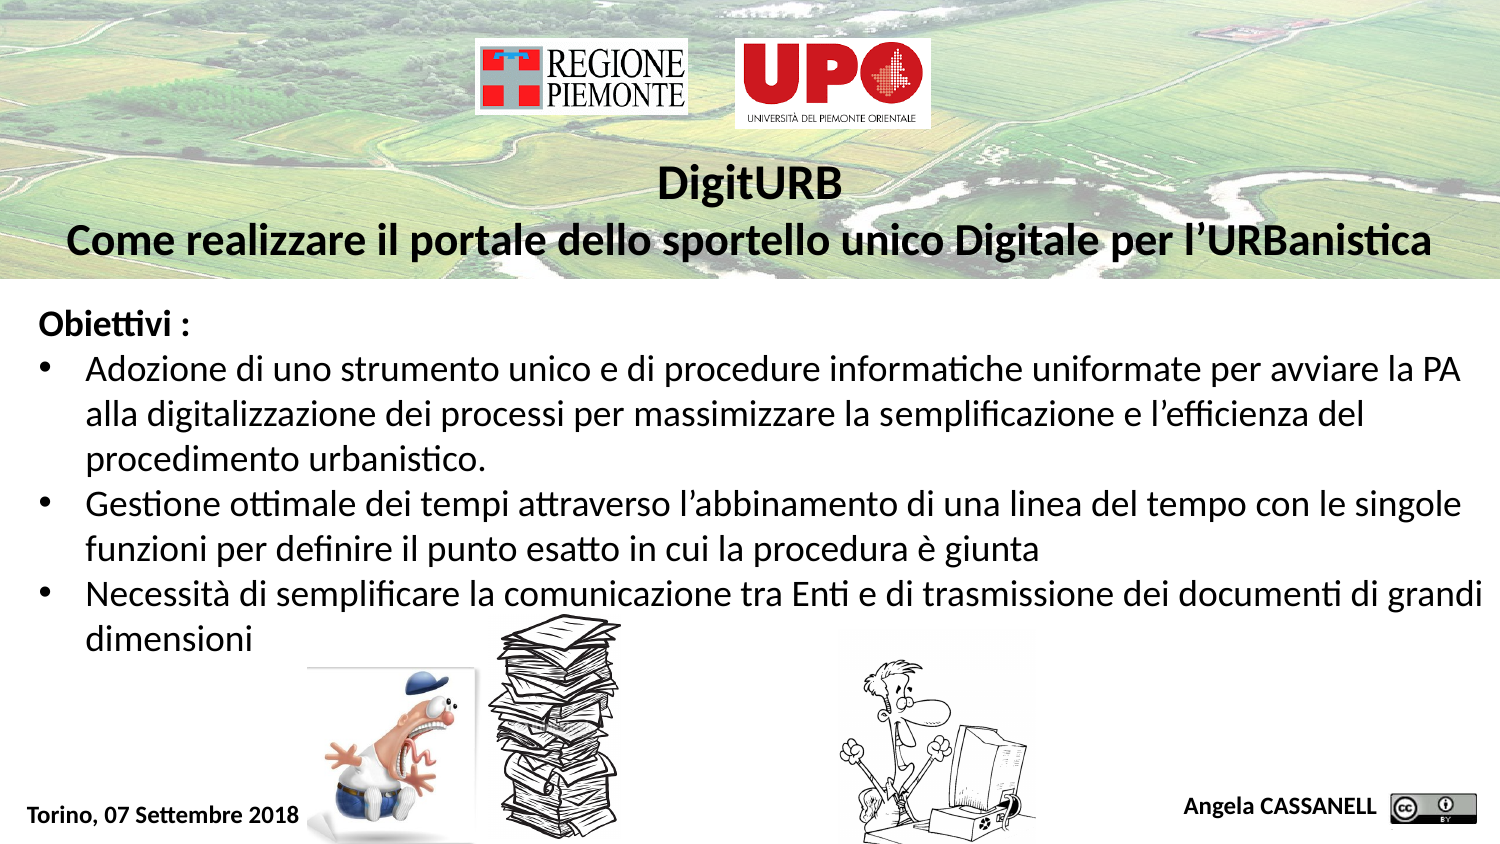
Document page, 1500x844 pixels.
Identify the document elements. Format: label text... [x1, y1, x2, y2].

picture [1377, 782, 1490, 830]
text_box Angela CASSANELLI [1168, 782, 1377, 828]
picture [307, 667, 482, 844]
text_box Torino, 07 Settembre 2018 [11, 791, 319, 844]
picture [0, 0, 1500, 141]
text_box DigitURB Come realizzare il portale dello sportello unico Digitale per l’URBanistica [0, 141, 1500, 279]
picture [488, 614, 621, 839]
text_box Obiettivi : Adozione di uno strumento unico e di procedure informatiche uniformate per avviare la PA alla digitalizzazione dei processi per massimizzare la semplificazione e l’efficienza del procedimento urbanistico. Gestione ottimale dei tempi attraverso l’abbinamento di una linea del tempo con le singole funzioni per definire il punto esatto in cui la procedura è giunta Necessità di semplificare la comunicazione tra Enti e di trasmissione dei documenti di grandi dimensioni [23, 291, 1500, 667]
picture [838, 667, 1036, 844]
text_box [621, 782, 988, 827]
